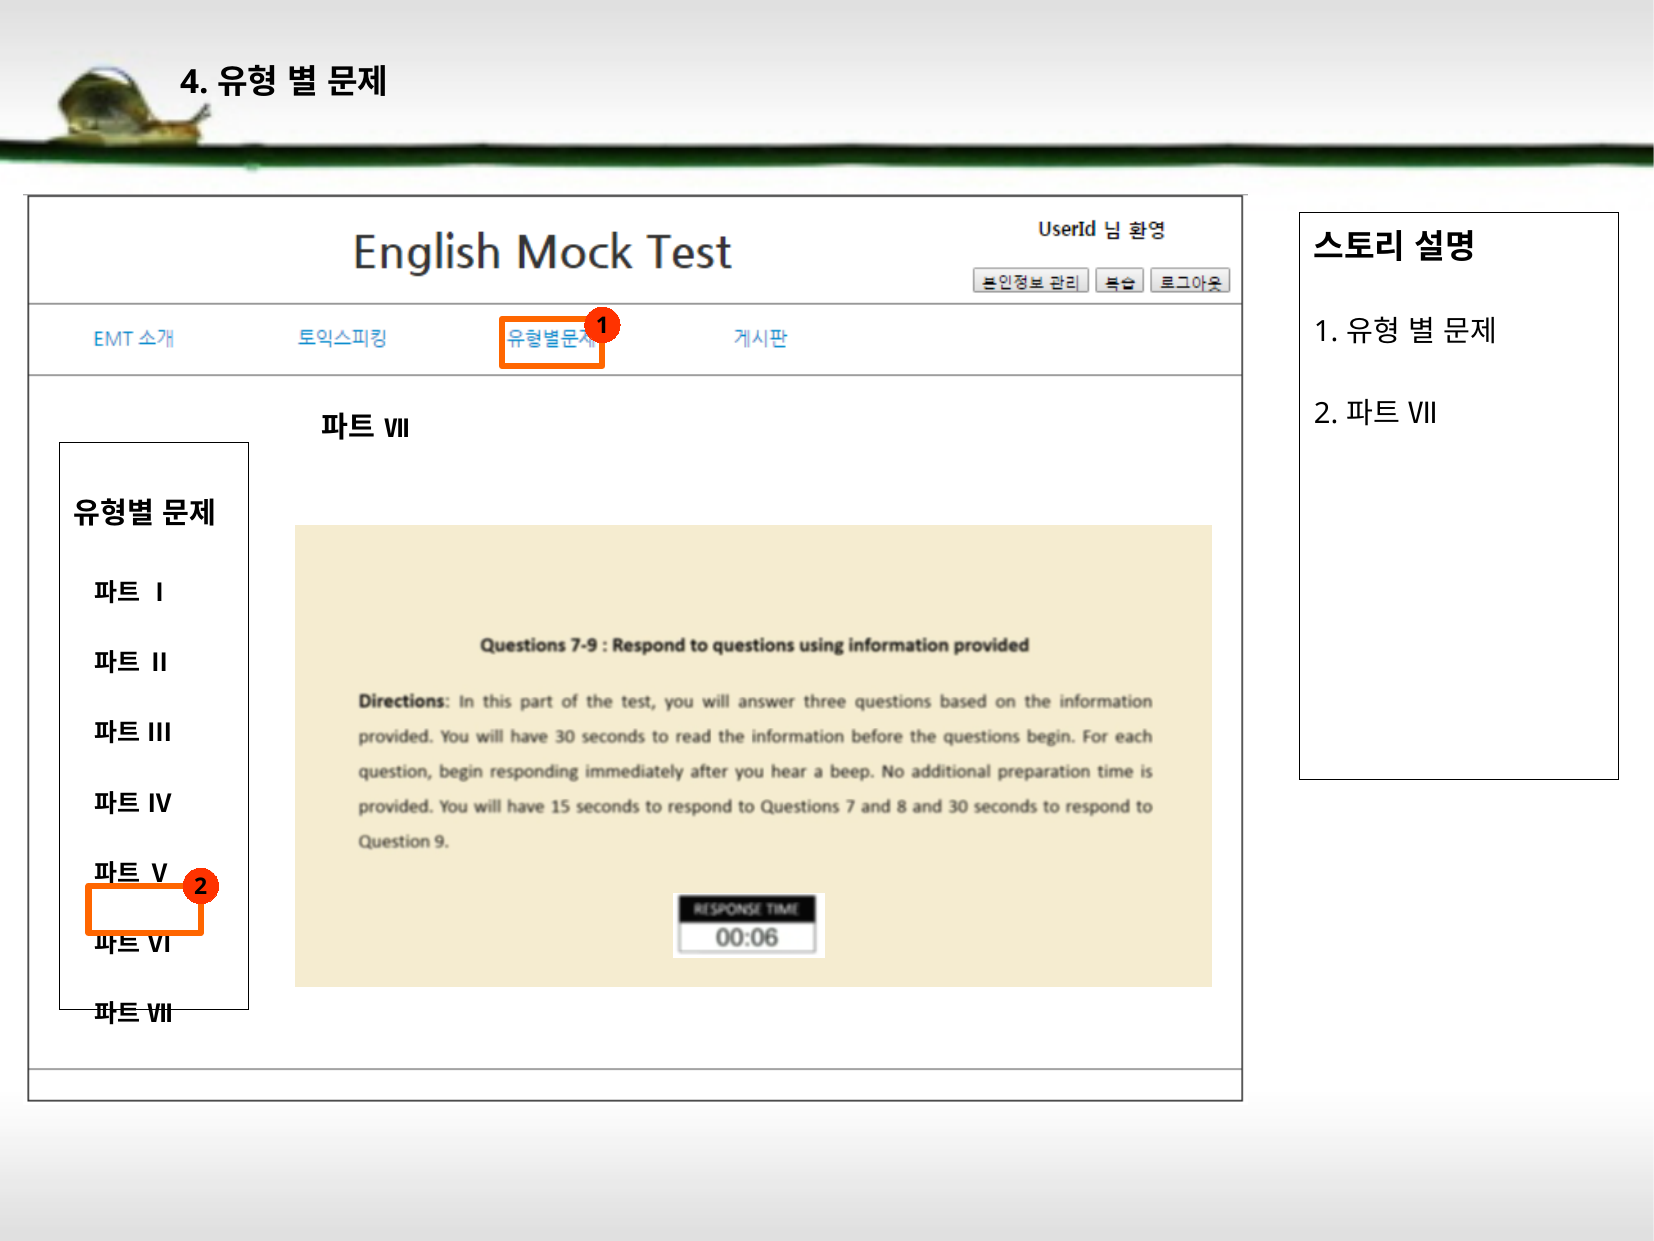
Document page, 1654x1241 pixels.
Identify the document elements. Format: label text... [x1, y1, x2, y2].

text_box 1 [584, 307, 621, 343]
text_box 2 [183, 868, 219, 904]
text_box 4. 유형 별 문제 [165, 47, 426, 101]
picture [0, 0, 1654, 1241]
text_box 유형별 문제 파트 Ⅰ 파트 Ⅱ 파트 Ⅲ 파트 Ⅳ 파트 Ⅴ 파트 Ⅵ 파트 Ⅶ [59, 442, 249, 1010]
text_box 스토리 설명 1. 유형 별 문제 2. 파트 Ⅶ [1299, 212, 1619, 780]
text_box 파트 Ⅶ [307, 395, 567, 444]
